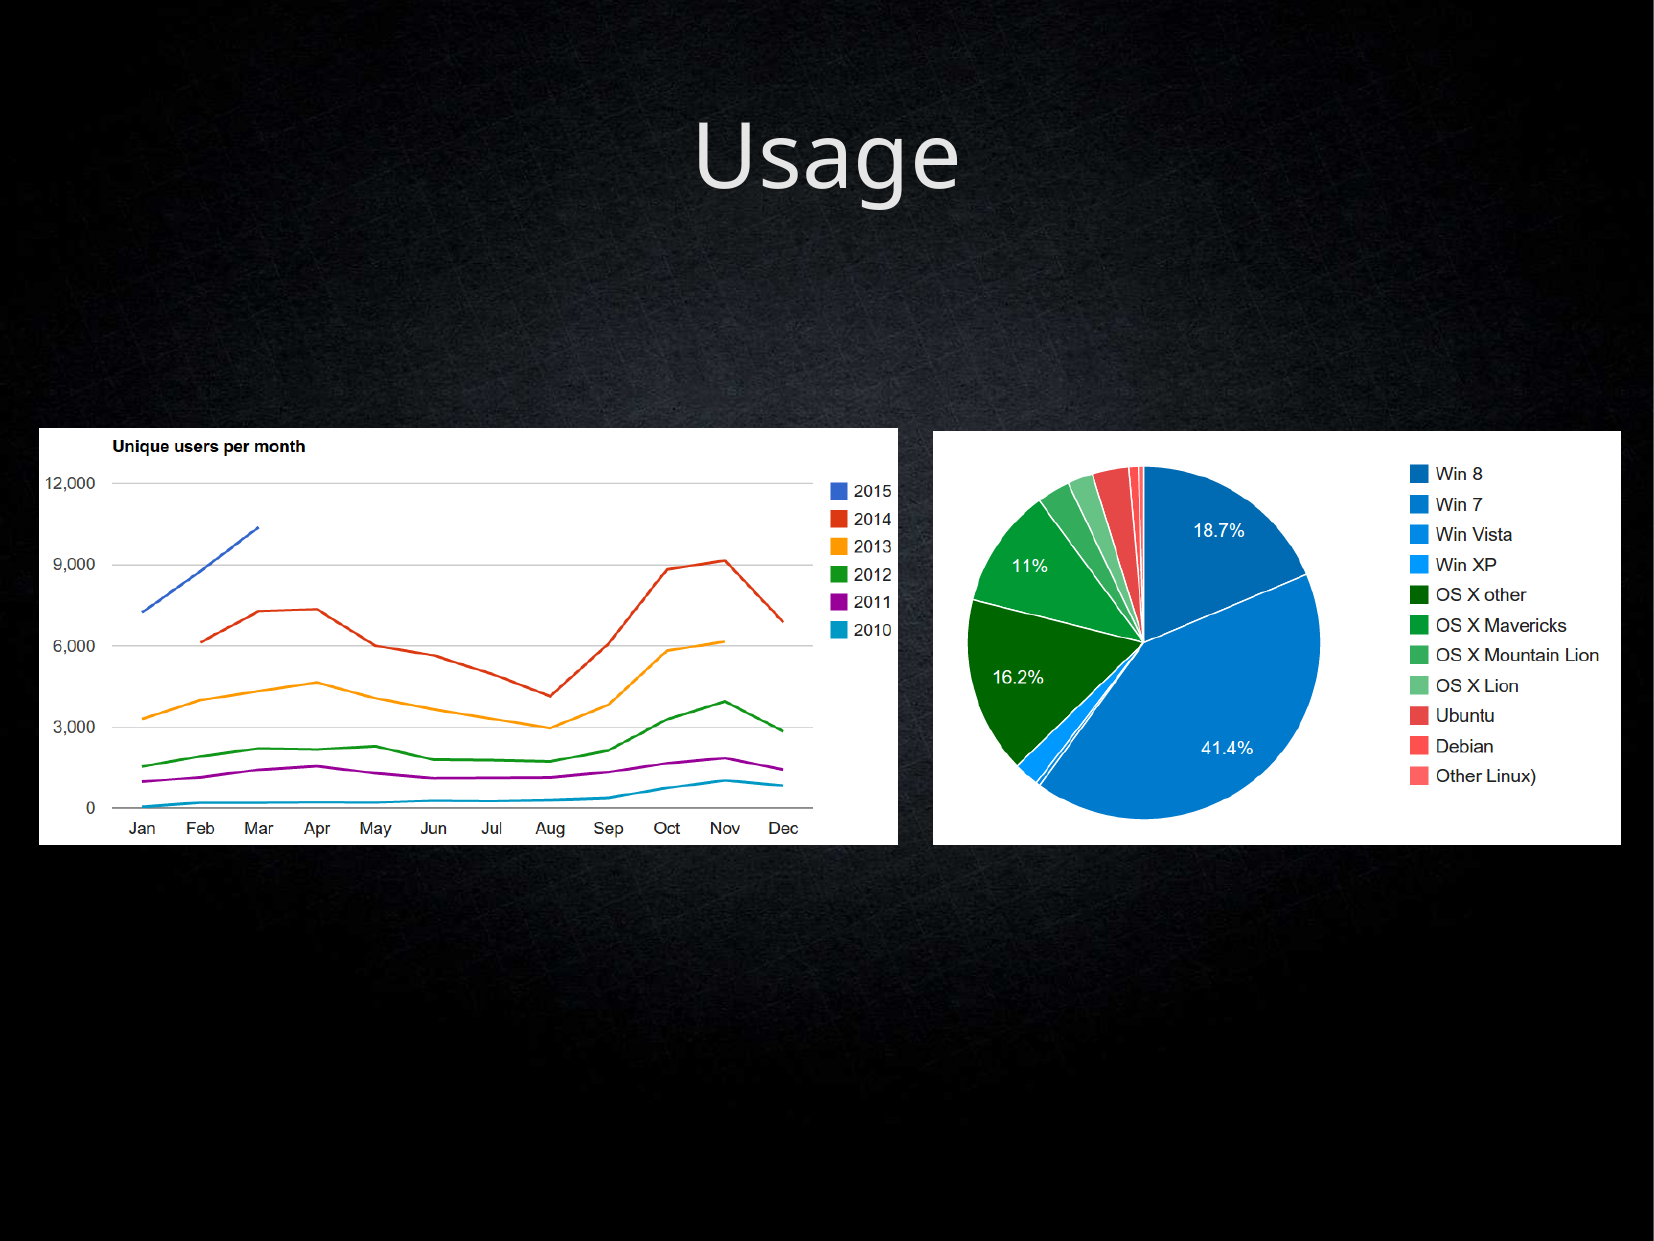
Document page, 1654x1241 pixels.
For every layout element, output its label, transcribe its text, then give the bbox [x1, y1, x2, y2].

title Usage [82, 49, 1571, 257]
picture [0, 0, 1654, 1241]
